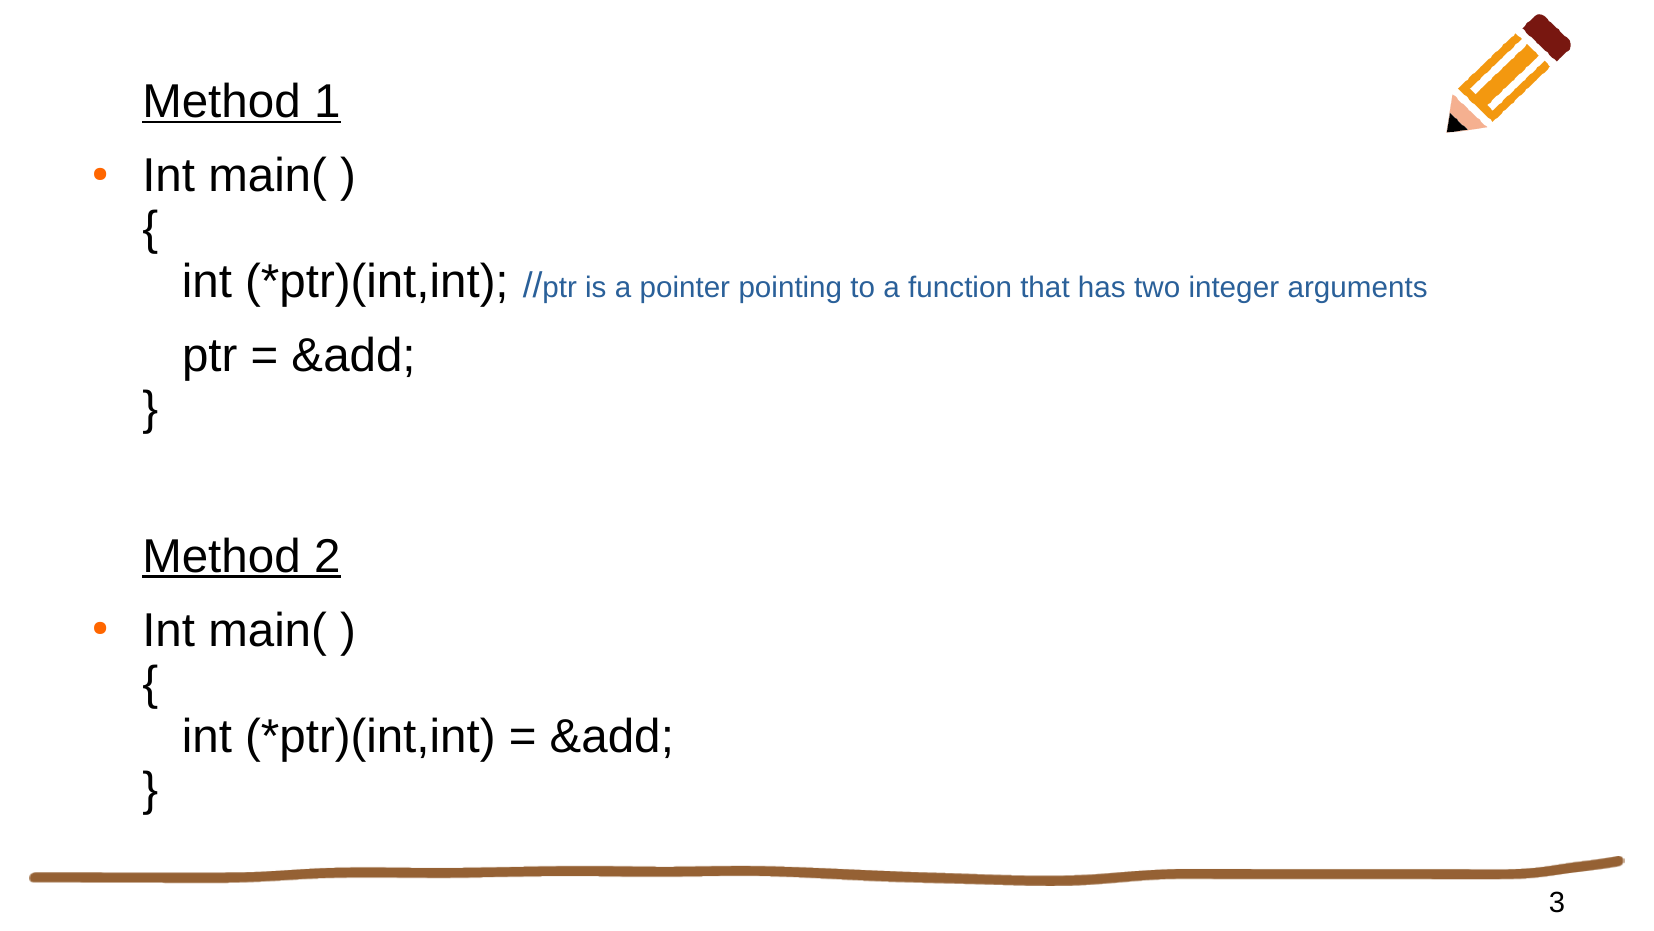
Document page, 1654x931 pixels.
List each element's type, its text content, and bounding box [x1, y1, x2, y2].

picture [1446, 14, 1571, 133]
picture [29, 856, 1625, 886]
list Method 1 Int main( ) { int (*ptr)(int,int); //ptr is a pointer pointing to a function that has two integer arguments ptr = &add; } Method 2 Int main( ) { int (*ptr)(int,int) = &add; } [75, 75, 1562, 826]
